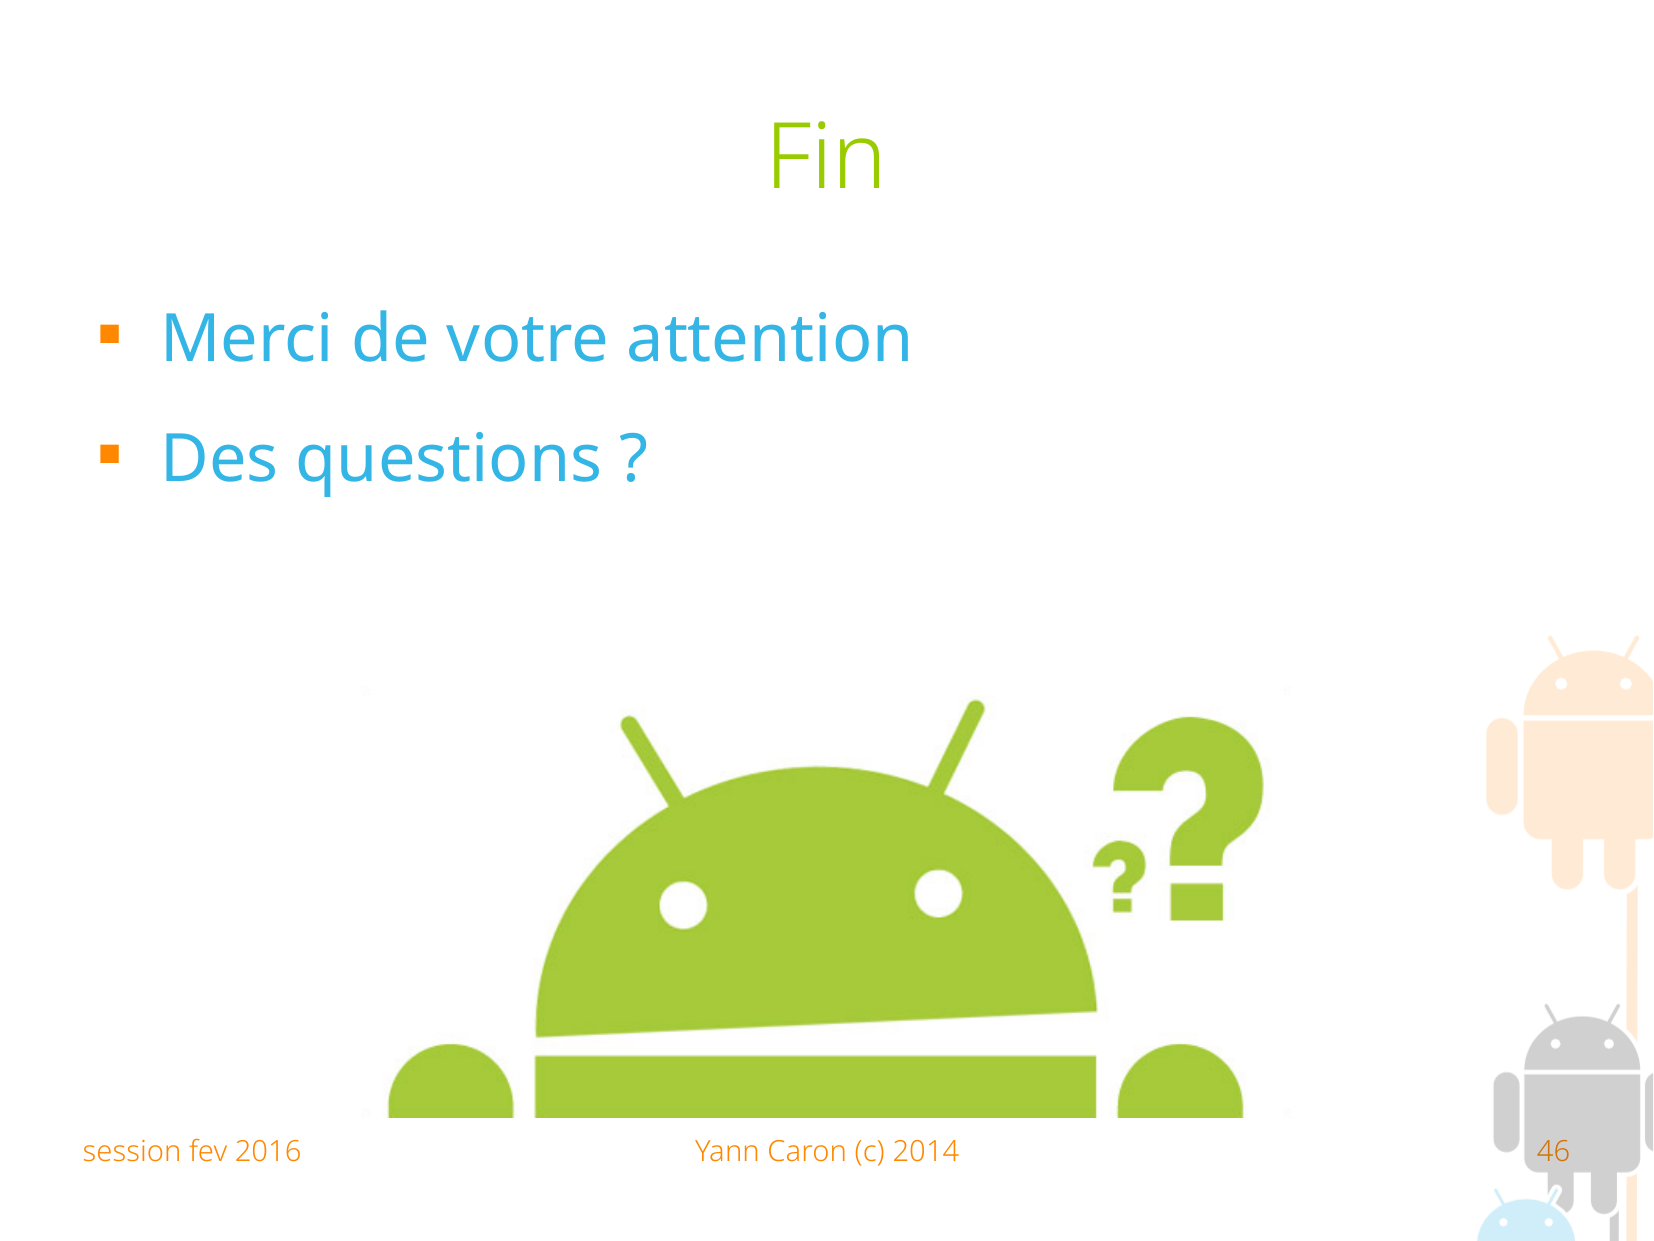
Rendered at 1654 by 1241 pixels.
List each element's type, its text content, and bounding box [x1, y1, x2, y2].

title Fin [82, 49, 1571, 257]
list Merci de votre attention Des questions ? [82, 290, 1571, 1010]
picture [240, 423, 1654, 1241]
